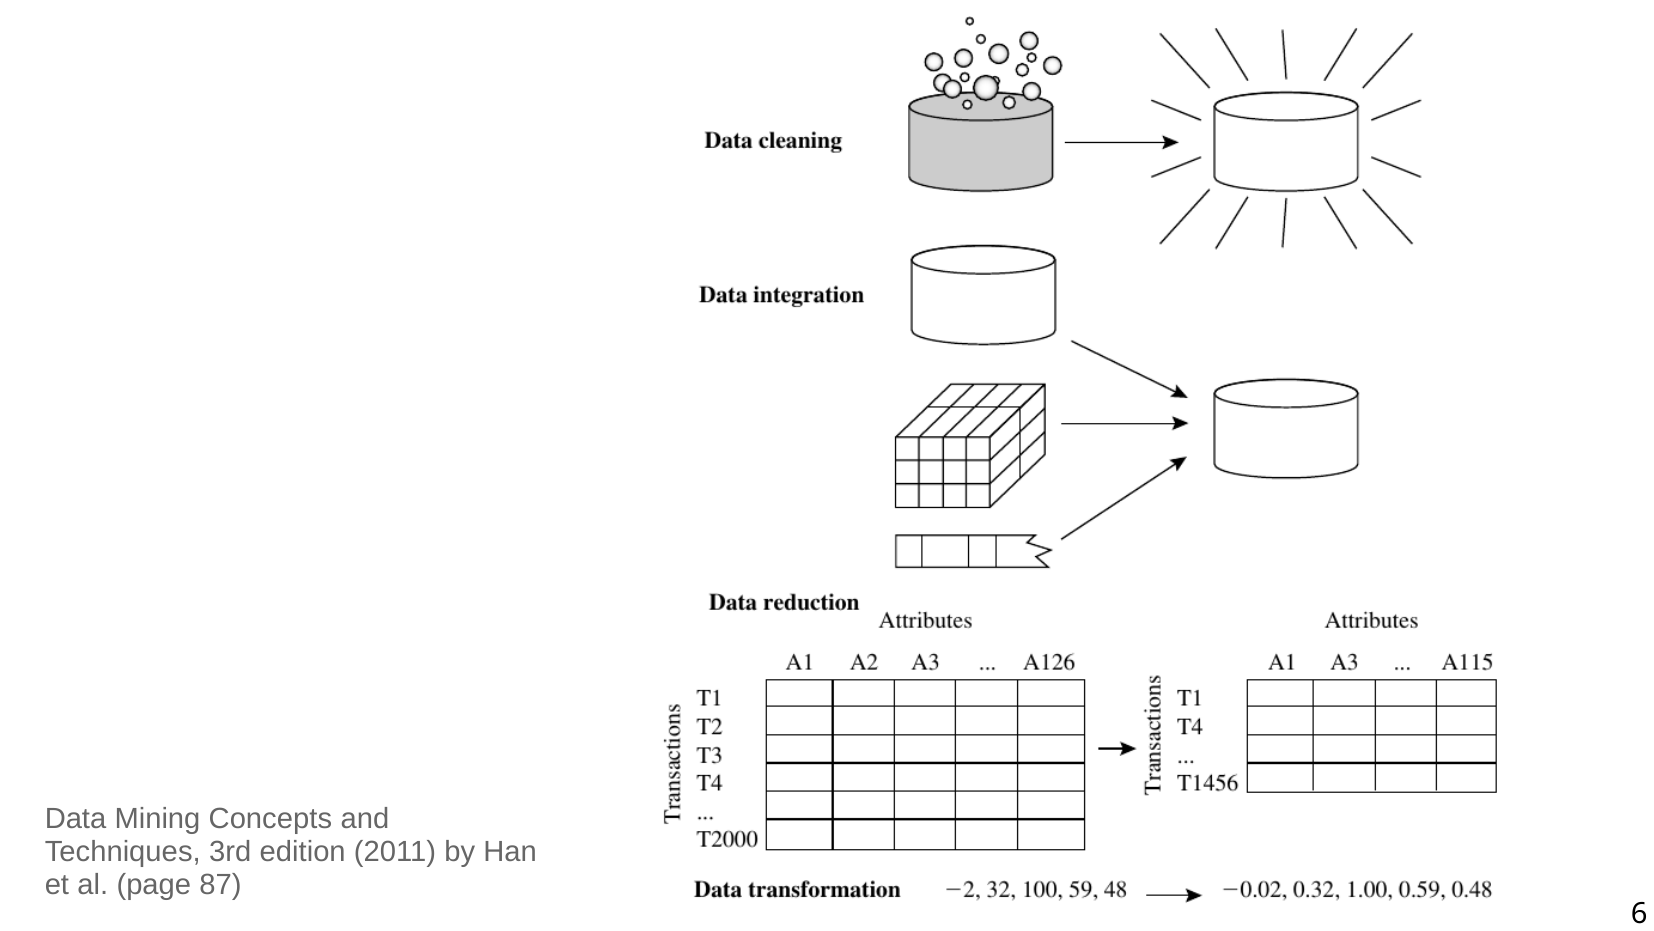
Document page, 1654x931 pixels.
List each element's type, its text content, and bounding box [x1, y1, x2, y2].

picture [633, 5, 1534, 906]
text_box Data Mining Concepts and Techniques, 3rd edition (2011) by Han et al. (page 87) [30, 795, 556, 909]
